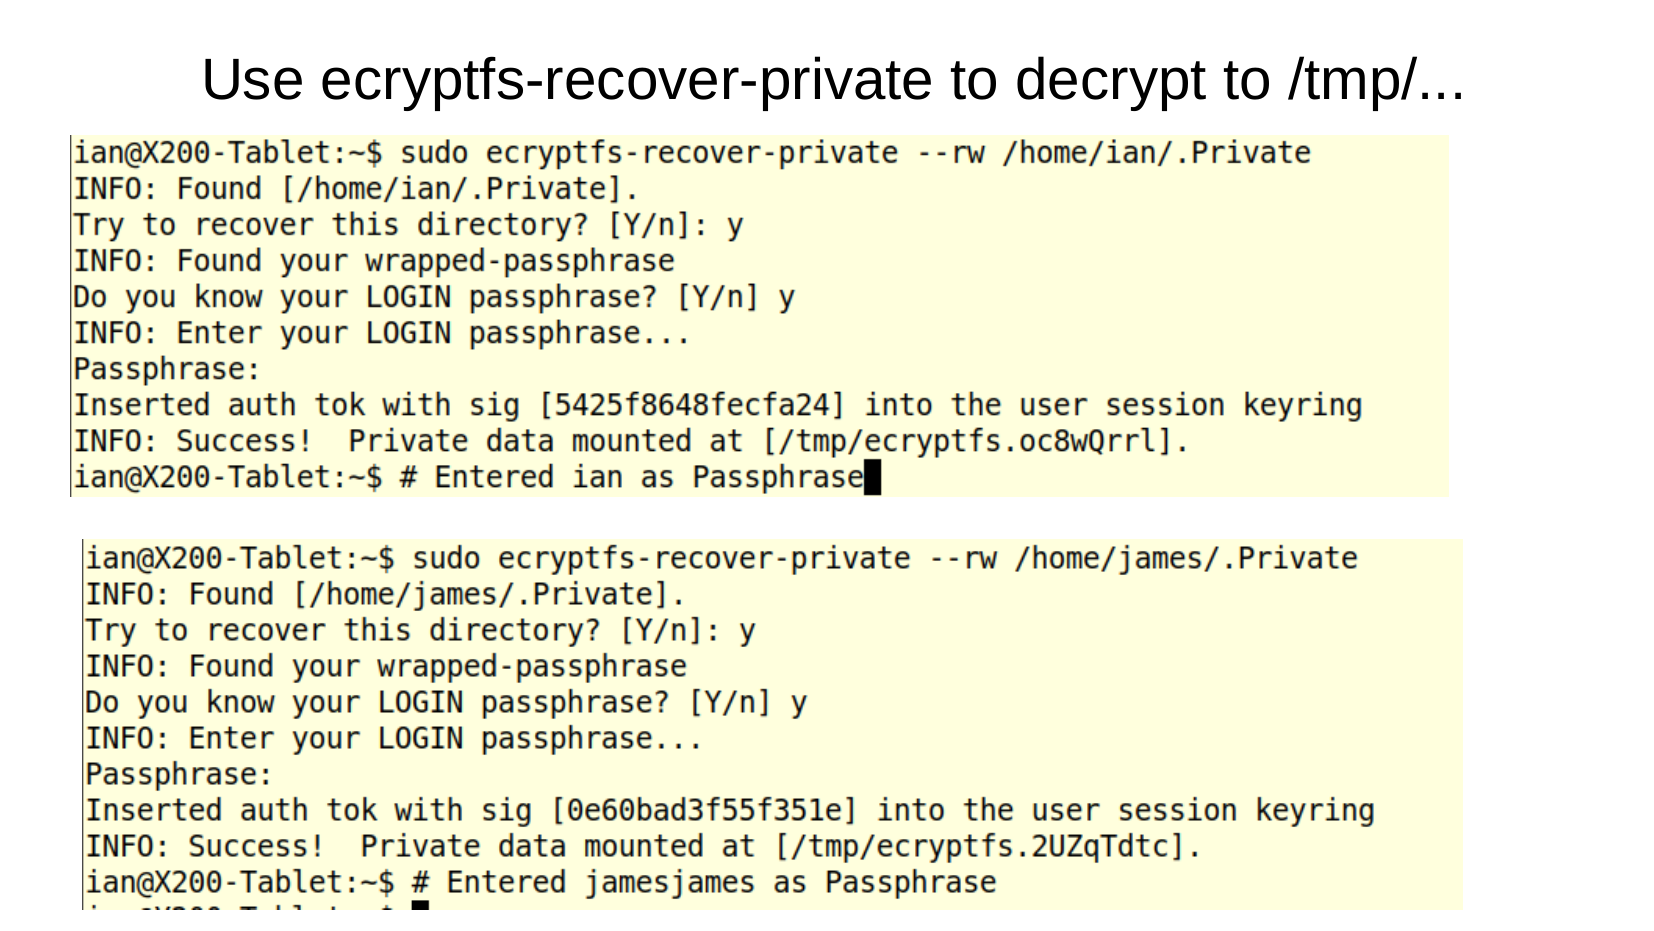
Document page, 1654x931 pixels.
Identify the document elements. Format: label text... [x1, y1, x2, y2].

picture [70, 135, 1449, 497]
title Use ecryptfs-recover-private to decrypt to /tmp/... [30, 14, 1621, 145]
picture [82, 539, 1463, 910]
